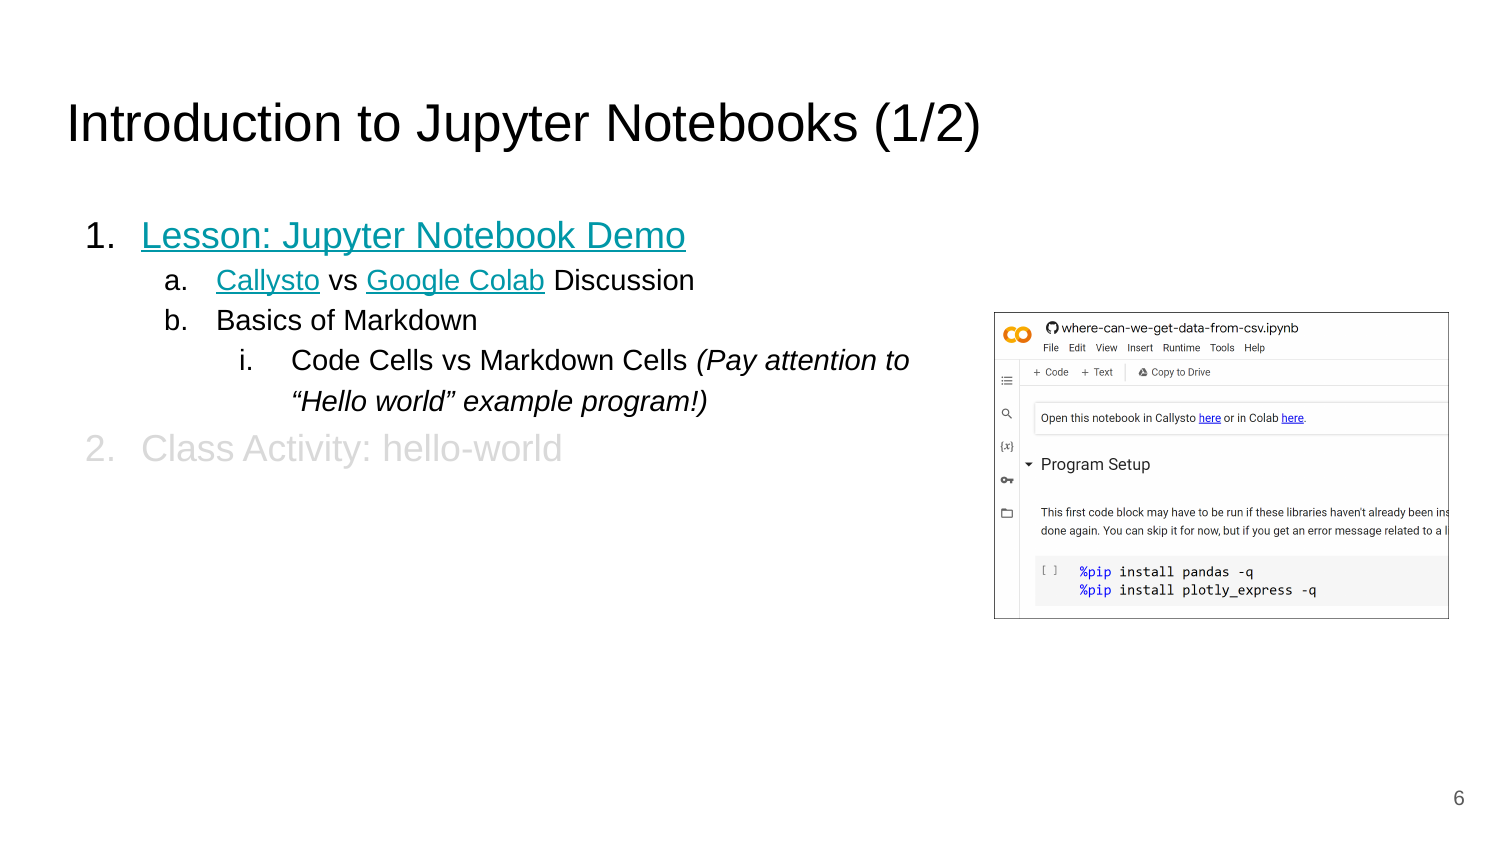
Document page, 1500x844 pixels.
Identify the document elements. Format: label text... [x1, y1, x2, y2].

slide_number <number> [1389, 764, 1480, 830]
picture [994, 312, 1449, 620]
list Lesson: Jupyter Notebook Demo Callysto vs Google Colab Discussion Basics of Markdown Code Cells vs Markdown Cells (Pay attention to “Hello world” example program!) Class Activity: hello-world [51, 189, 979, 722]
title Introduction to Jupyter Notebooks (1/2) [51, 72, 1449, 167]
